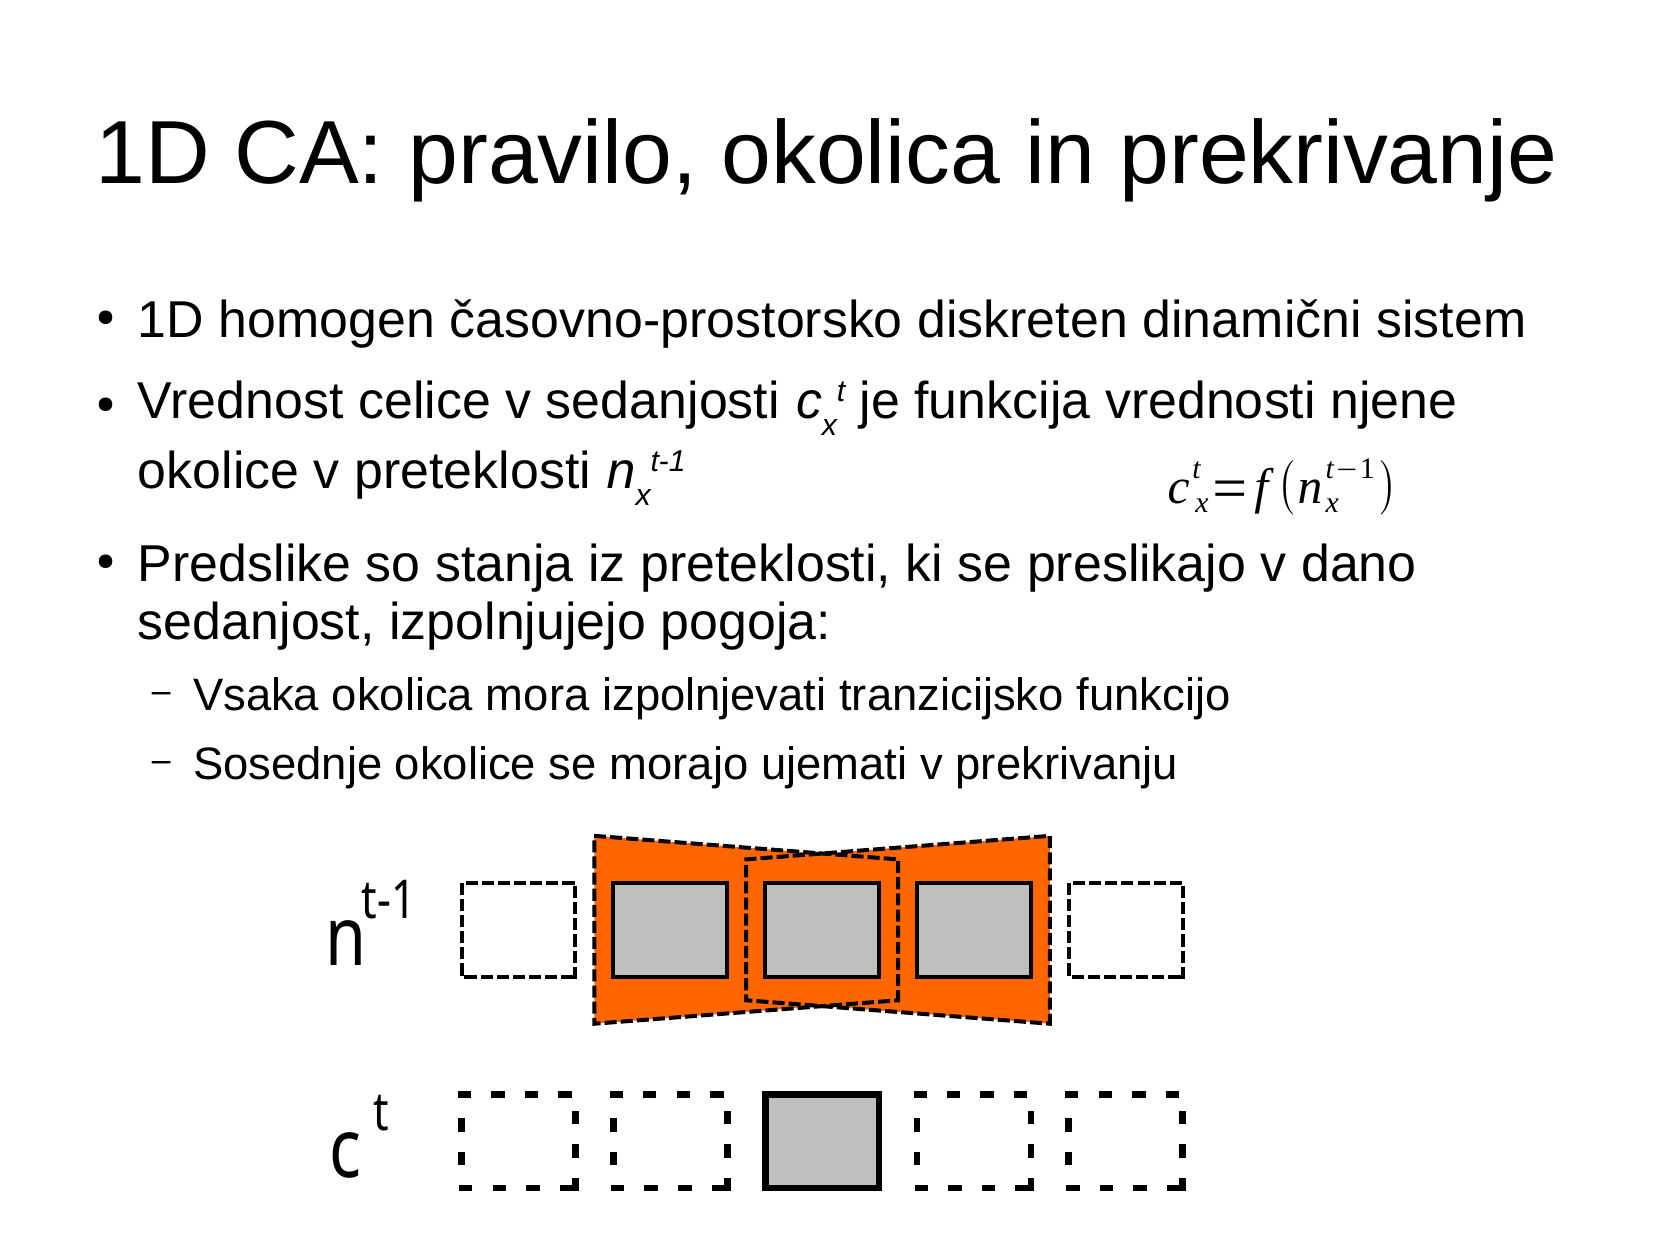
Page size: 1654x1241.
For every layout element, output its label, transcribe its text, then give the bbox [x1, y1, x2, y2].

chart [1155, 450, 1407, 520]
picture [270, 810, 1216, 1214]
chart [770, 541, 891, 651]
list 1D homogen časovno-prostorsko diskreten dinamični sistem Vrednost celice v sedanjosti cxt je funkcija vrednosti njene okolice v preteklosti nxt-1 Predslike so stanja iz preteklosti, ki se preslikajo v dano sedanjost, izpolnjujejo pogoja: Vsaka okolica mora izpolnjevati tranzicijsko funkcijo Sosednje okolice se morajo ujemati v prekrivanju [82, 290, 1571, 841]
title 1D CA: pravilo, okolica in prekrivanje [82, 49, 1571, 257]
